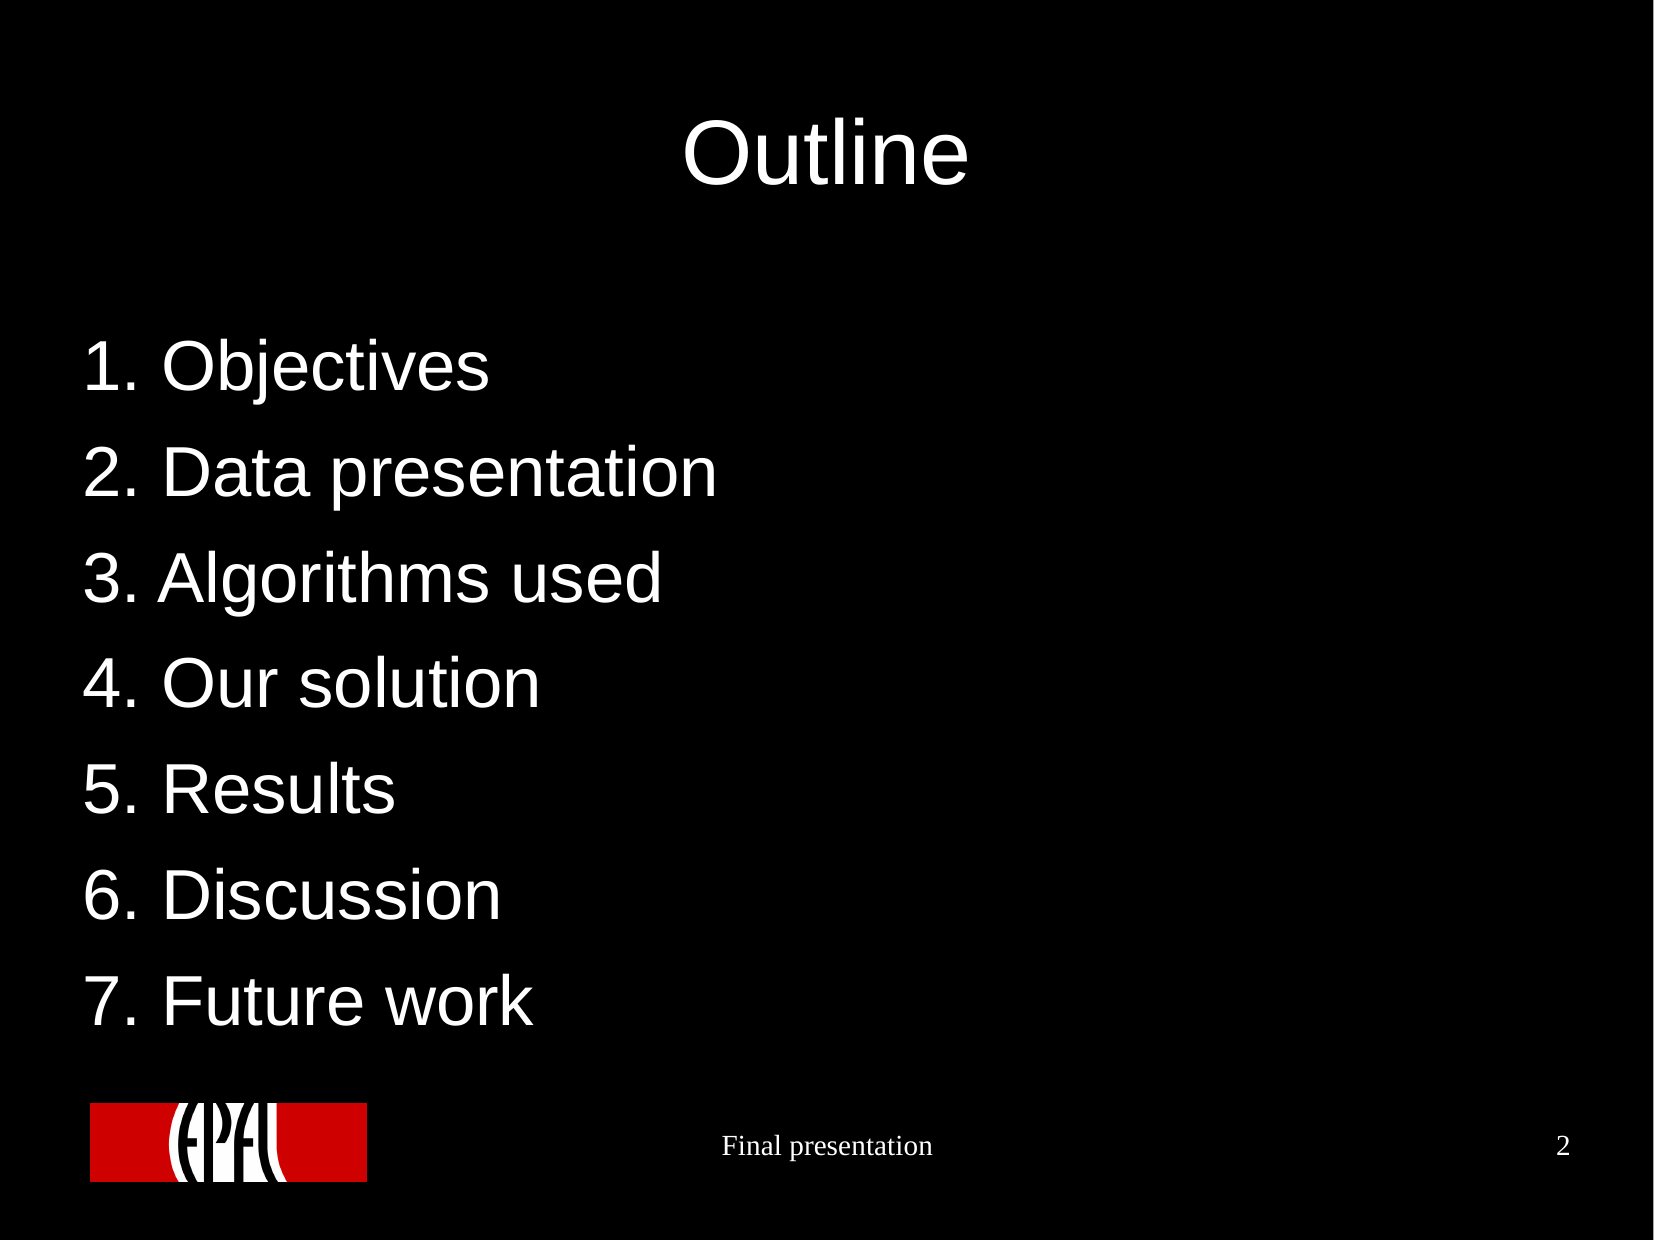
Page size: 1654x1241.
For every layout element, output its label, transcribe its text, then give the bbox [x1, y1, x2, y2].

subtitle 1. Objectives 2. Data presentation 3. Algorithms used 4. Our solution 5. Results 6. Discussion 7. Future work [82, 260, 1571, 1080]
title Outline [82, 49, 1571, 257]
picture [90, 1103, 367, 1182]
